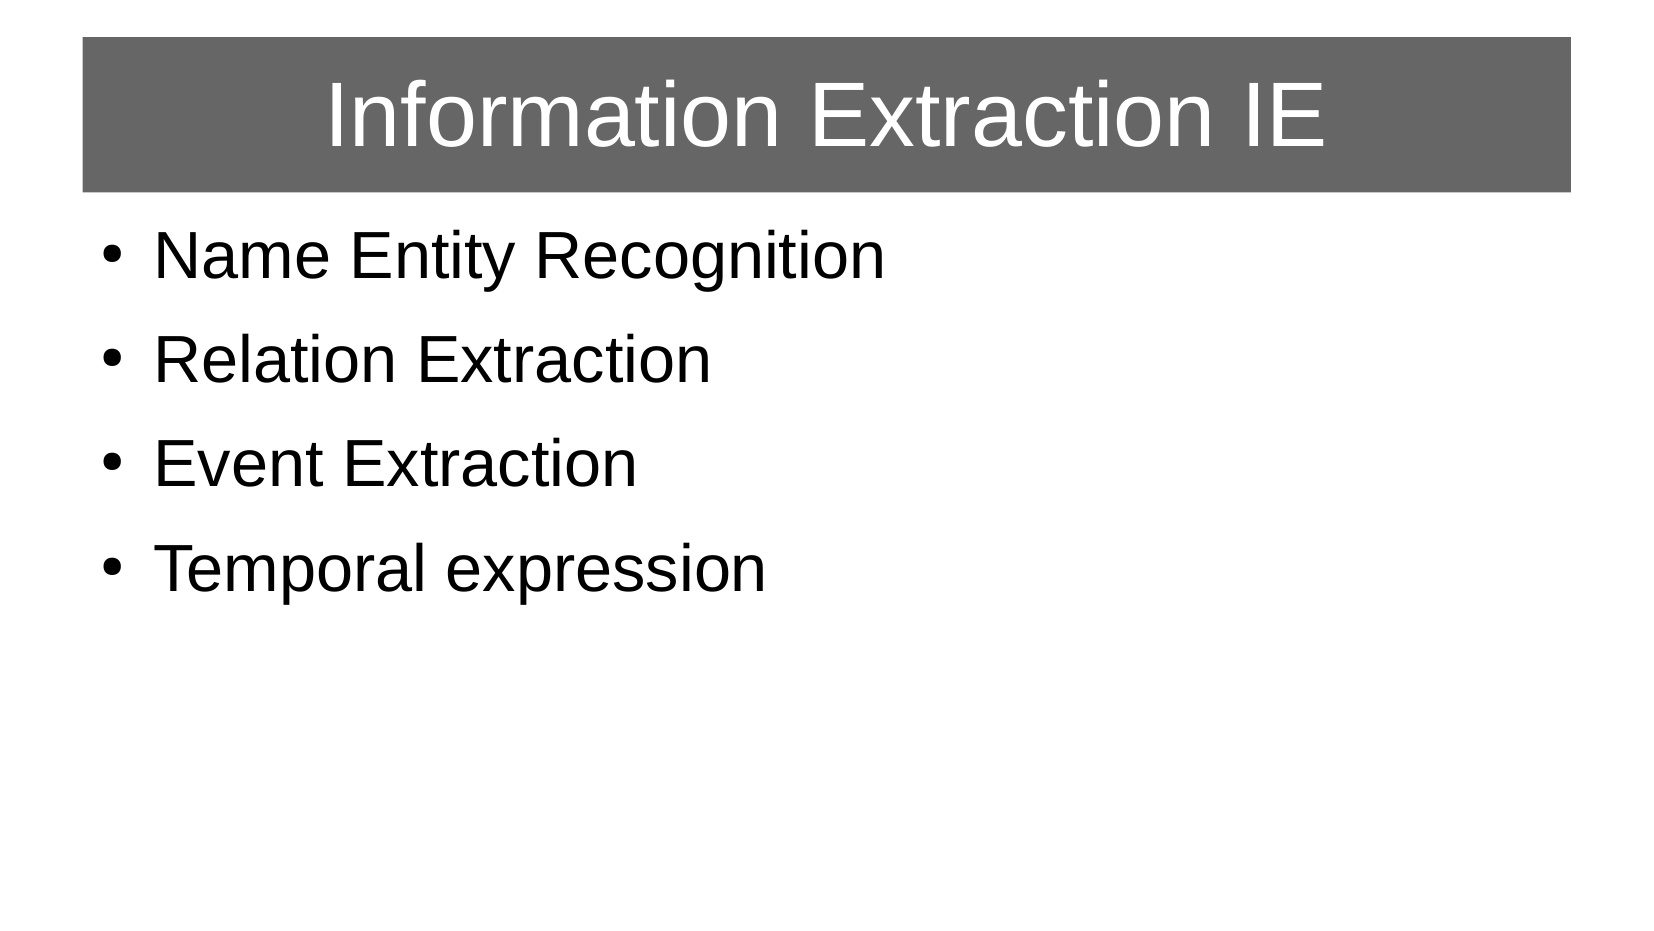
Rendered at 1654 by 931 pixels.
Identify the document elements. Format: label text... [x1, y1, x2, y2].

list Name Entity Recognition Relation Extraction Event Extraction Temporal expression [82, 217, 1571, 758]
title Information Extraction IE [82, 37, 1571, 193]
